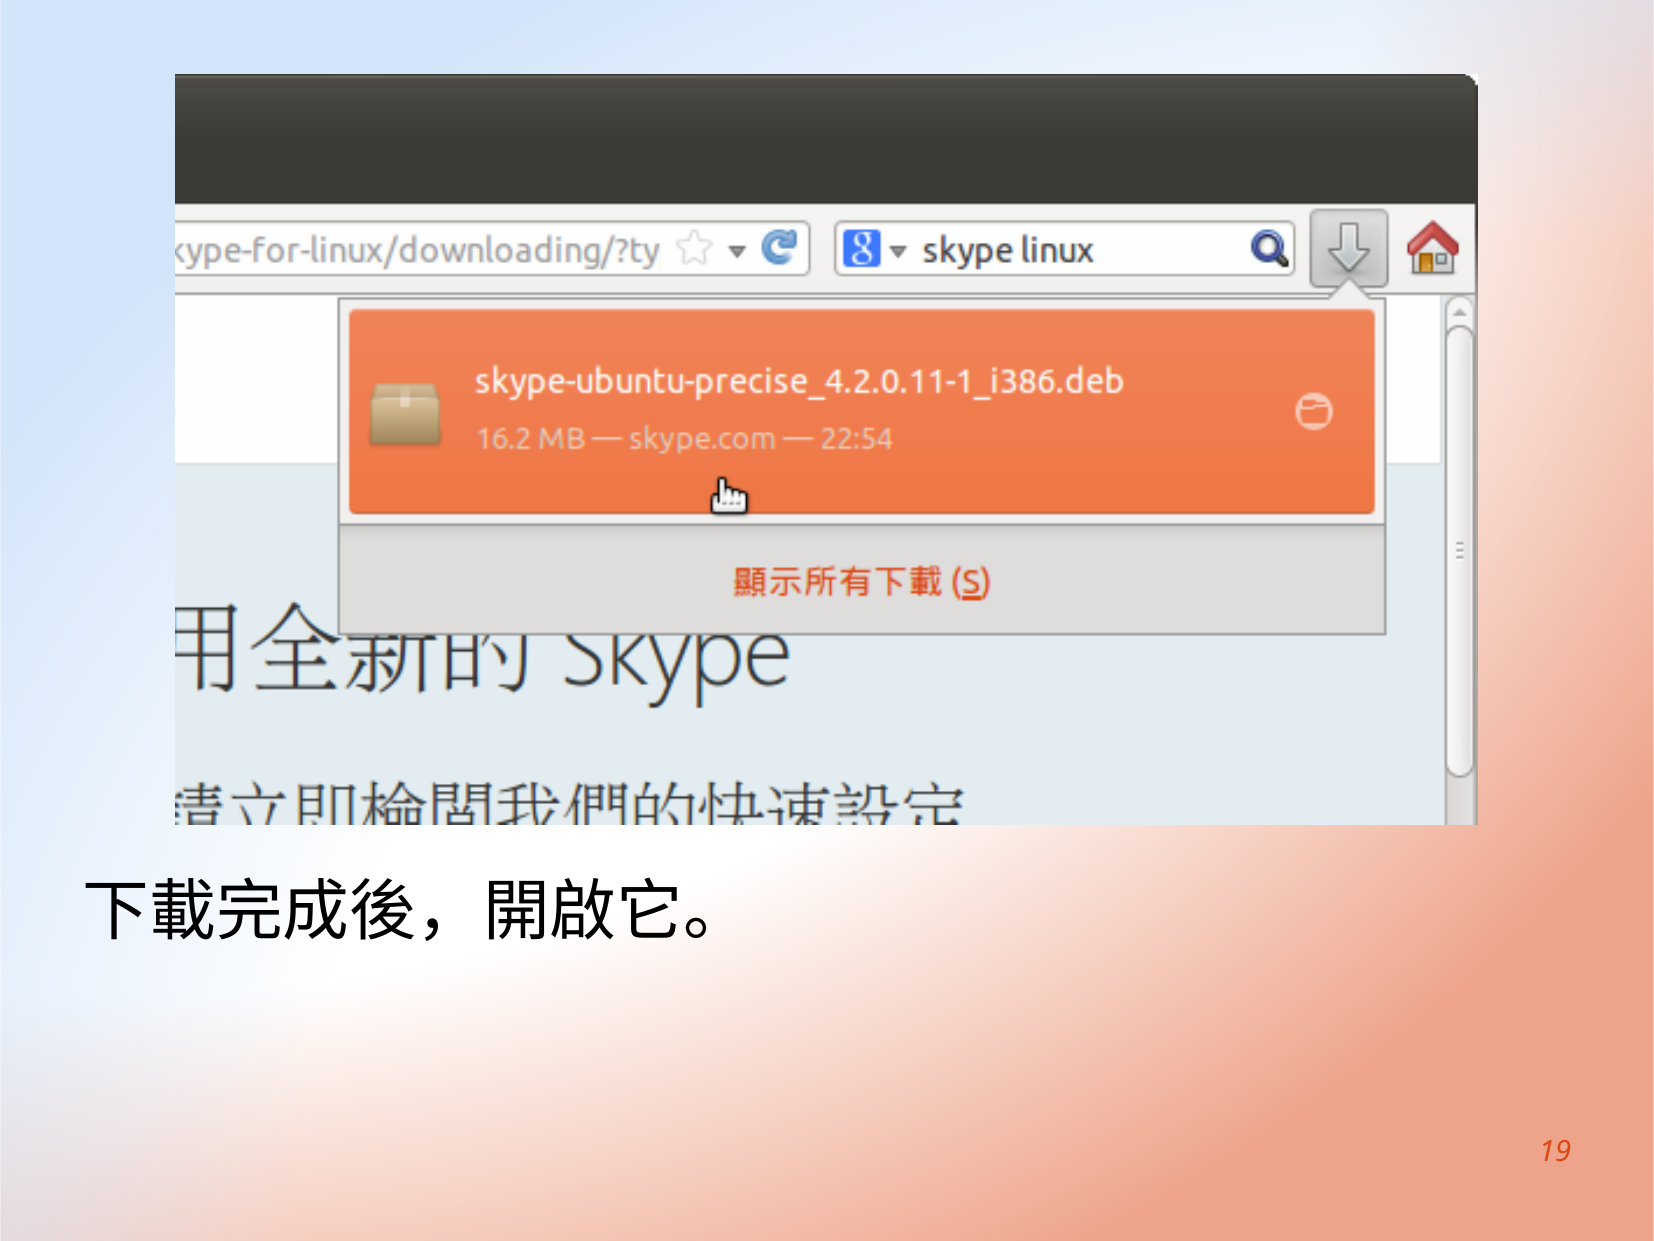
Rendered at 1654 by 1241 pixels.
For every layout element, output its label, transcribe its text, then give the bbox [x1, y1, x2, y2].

picture [0, 0, 1654, 1241]
list 下載完成後，開啟它。 [82, 857, 1571, 1201]
